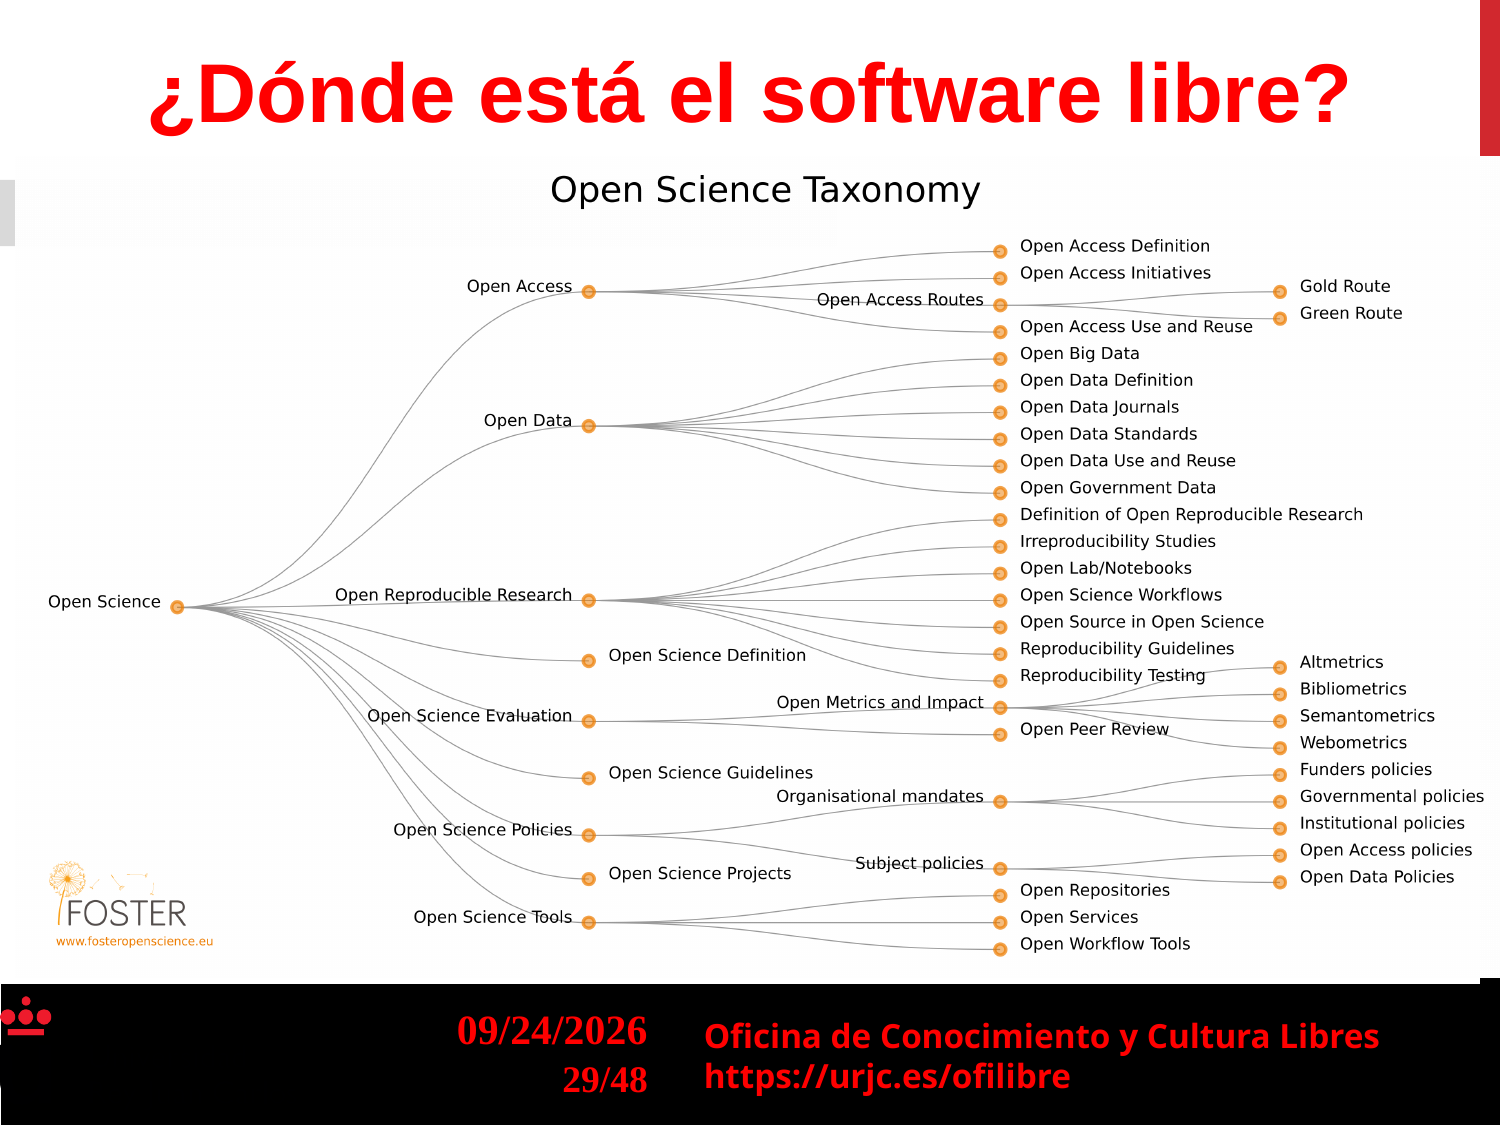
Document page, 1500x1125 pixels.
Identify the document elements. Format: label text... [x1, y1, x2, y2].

picture [15, 156, 1500, 978]
title ¿Dónde está el software libre? [75, 15, 1425, 156]
